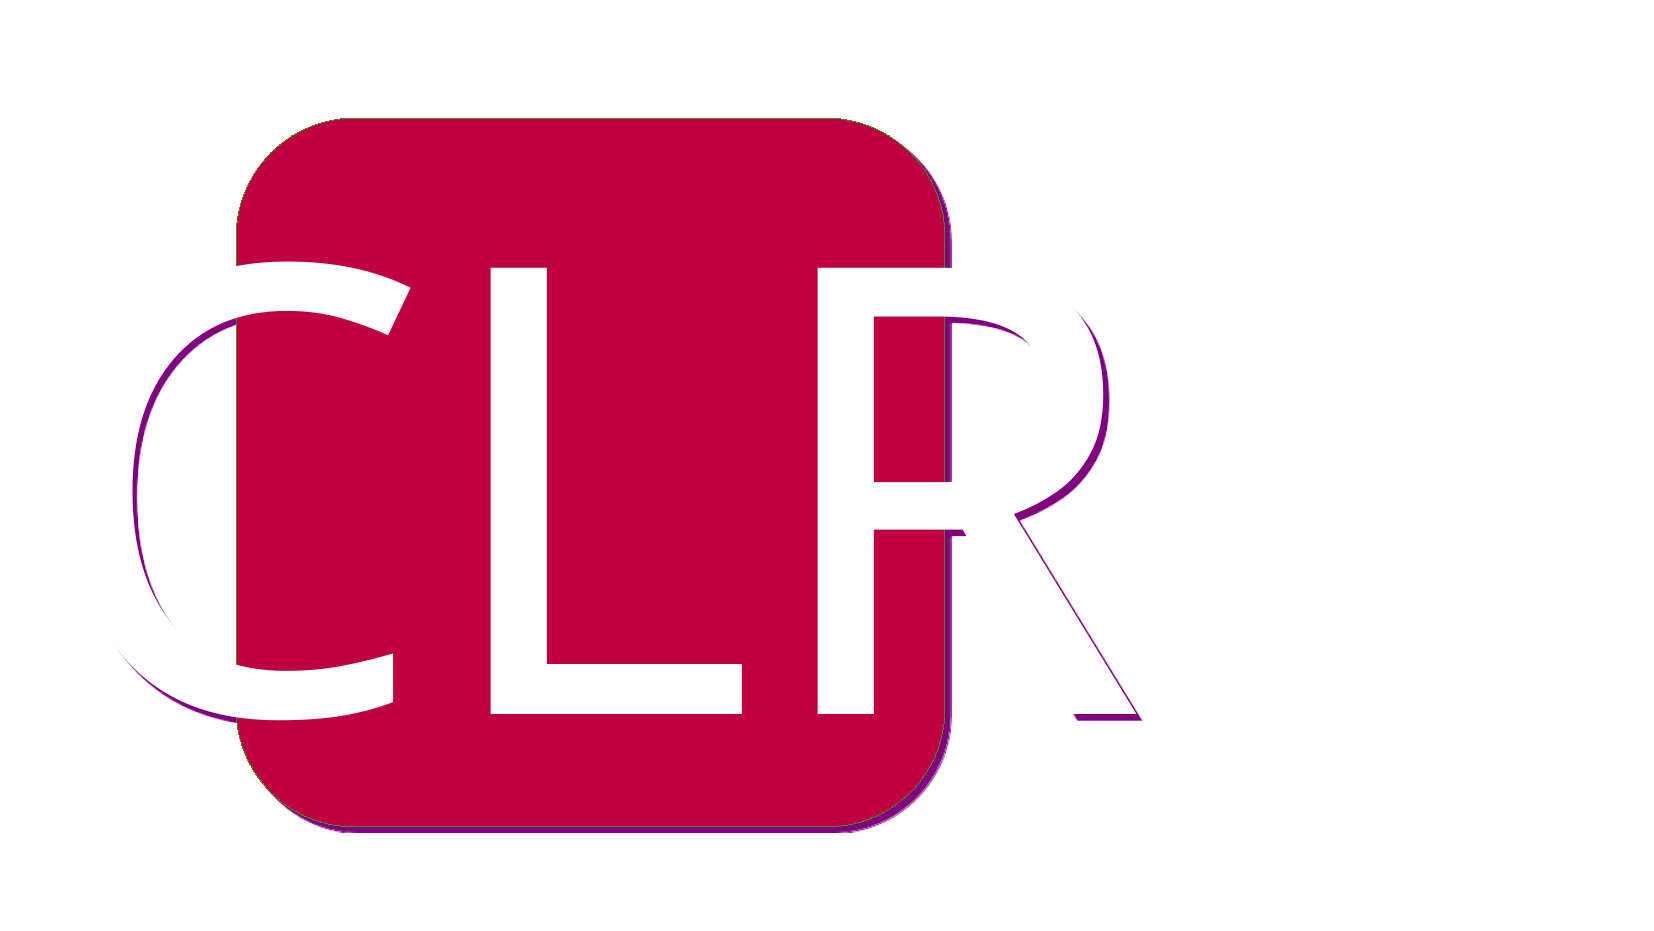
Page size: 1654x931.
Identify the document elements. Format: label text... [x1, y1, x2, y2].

text_box CLR [874, 317, 945, 482]
text_box CLR [236, 118, 945, 827]
